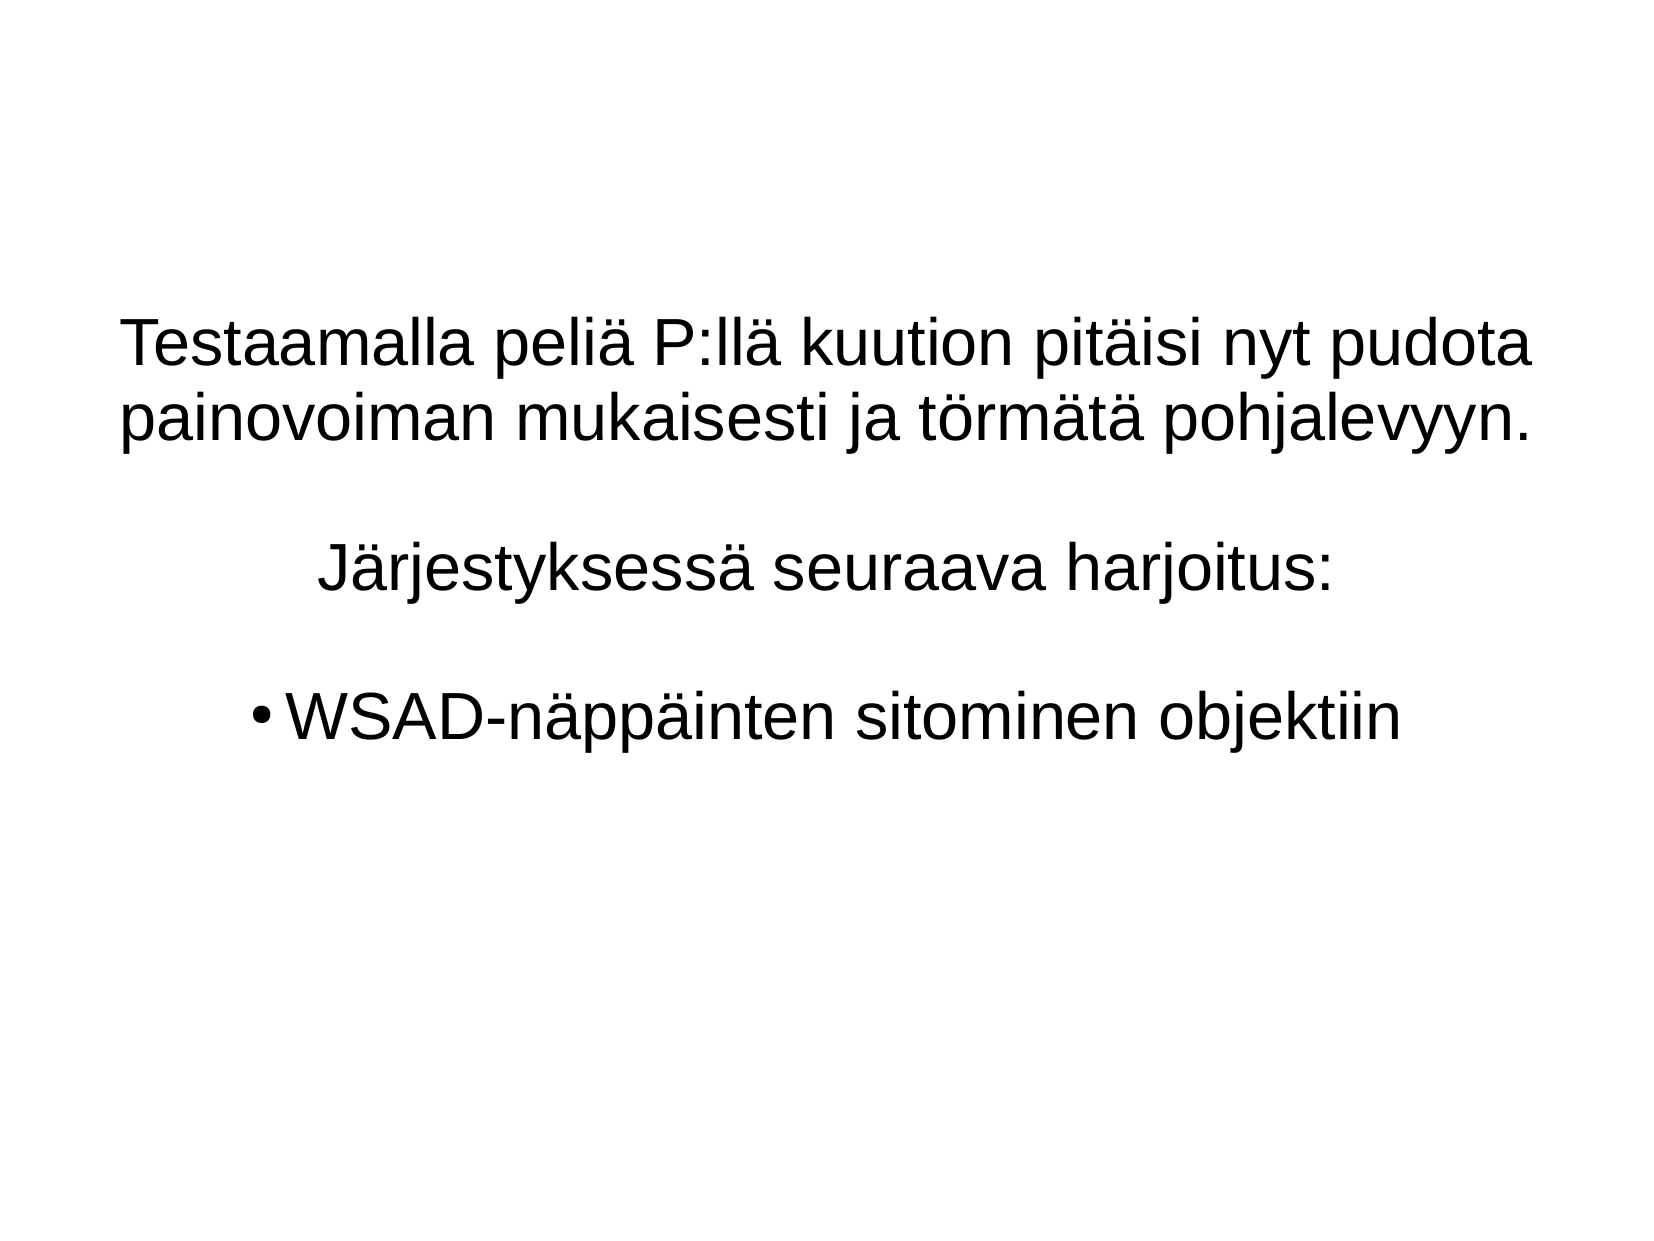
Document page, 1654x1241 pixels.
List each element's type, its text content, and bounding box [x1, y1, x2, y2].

subtitle Testaamalla peliä P:llä kuution pitäisi nyt pudota painovoiman mukaisesti ja törmätä pohjalevyyn. Järjestyksessä seuraava harjoitus: WSAD-näppäinten sitominen objektiin [82, 49, 1571, 1010]
